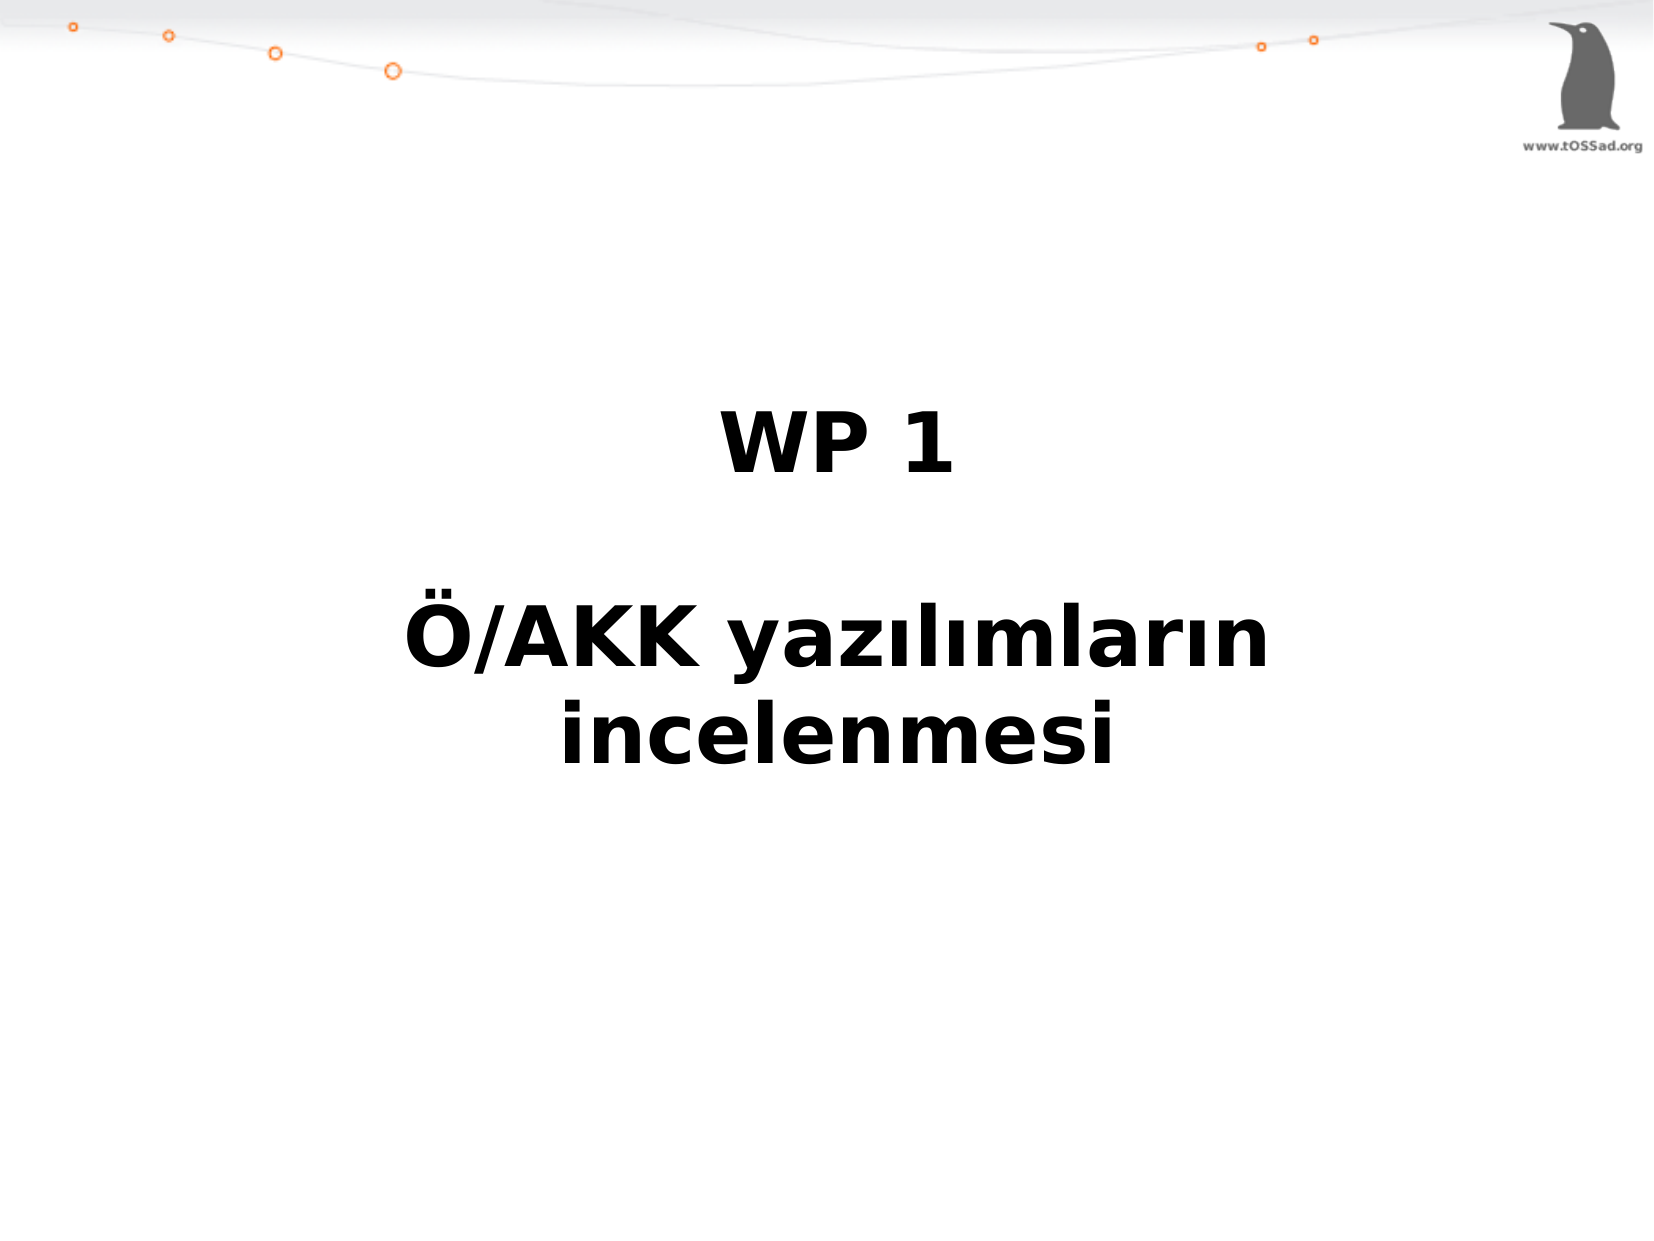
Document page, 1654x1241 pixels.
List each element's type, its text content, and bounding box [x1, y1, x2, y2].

picture [0, 0, 1654, 157]
title WP 1 Ö/AKK yazılımların incelenmesi [131, 395, 1544, 784]
